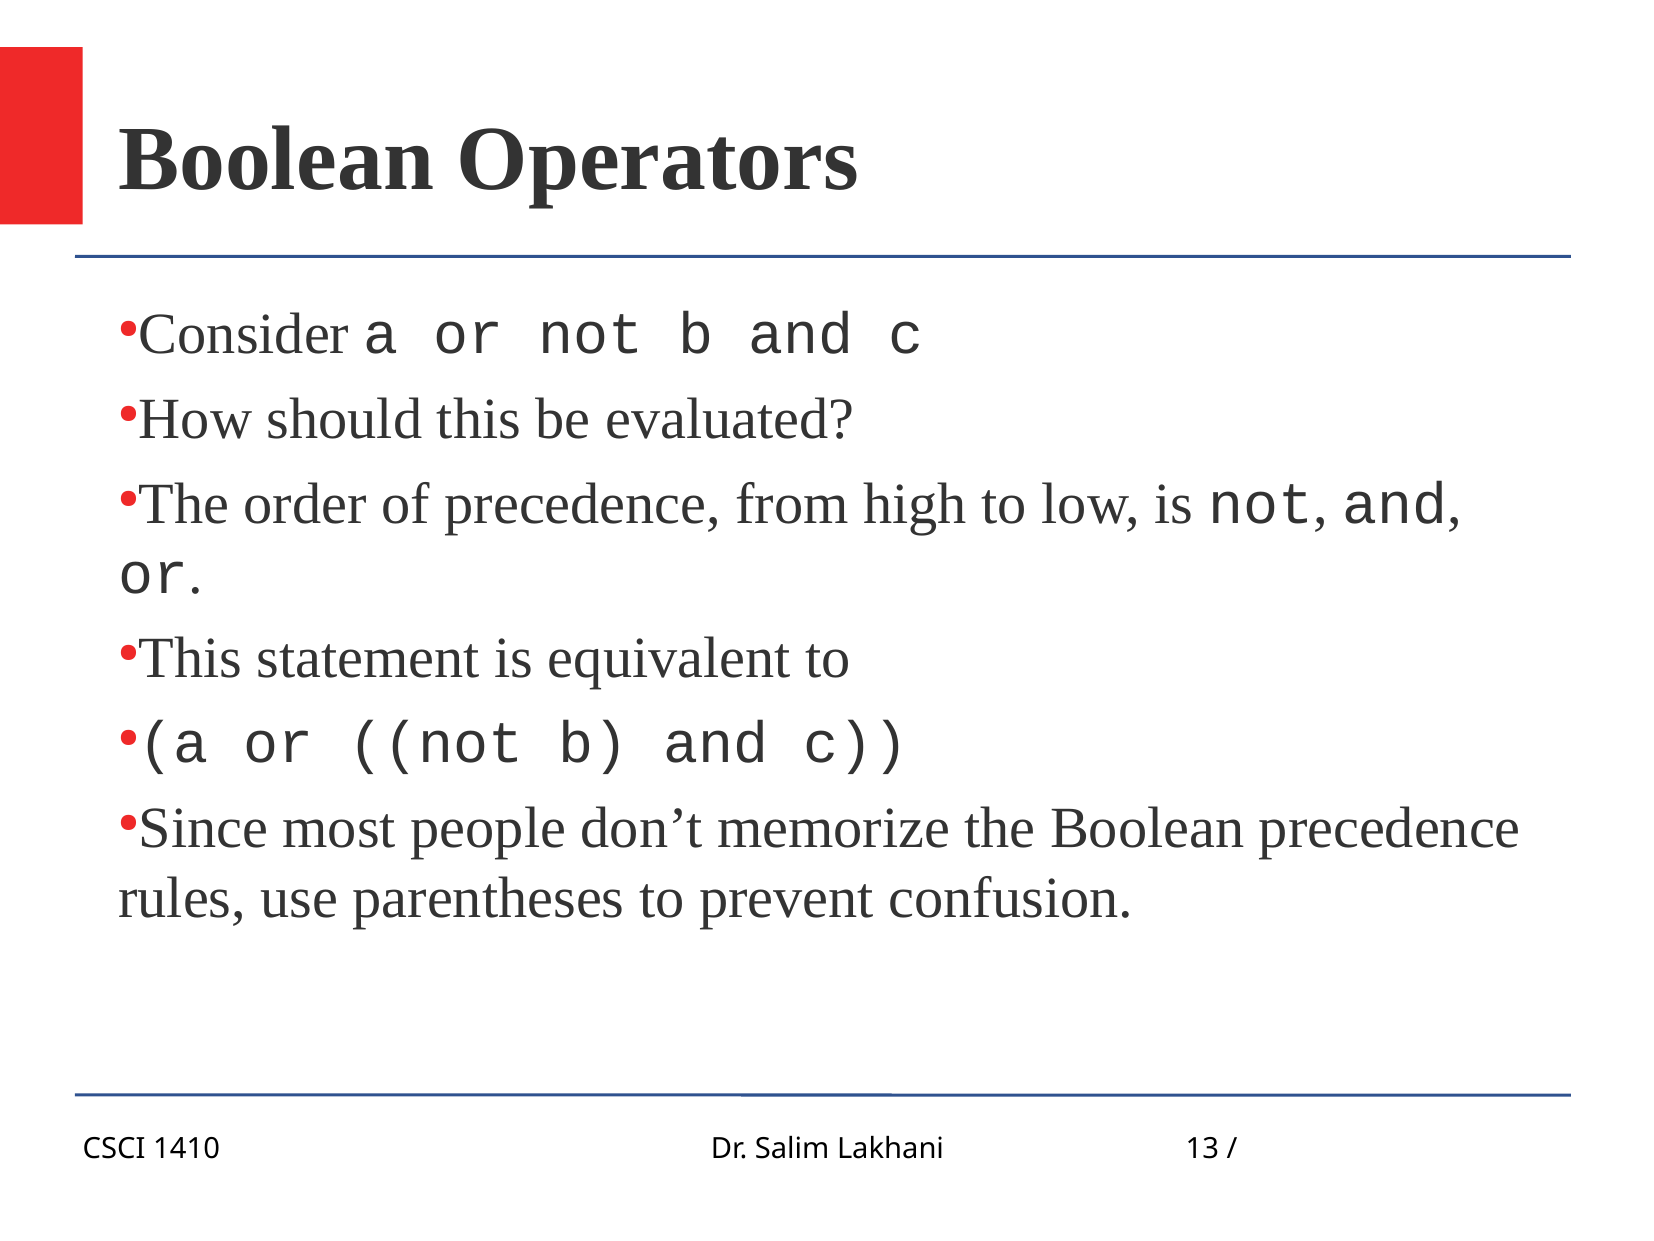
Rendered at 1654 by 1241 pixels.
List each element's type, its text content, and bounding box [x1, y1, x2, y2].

text_box Dr. Salim Lakhani [565, 1129, 1090, 1216]
text_box / [1185, 1129, 1571, 1216]
text_box CSCI 1410 [82, 1129, 468, 1216]
title Boolean Operators [118, 49, 1571, 257]
list Consider a or not b and c How should this be evaluated? The order of precedence, from high to low, is not, and, or. This statement is equivalent to (a or ((not b) and c)) Since most people don’t memorize the Boolean precedence rules, use parentheses to prevent confusion. [118, 295, 1536, 1080]
